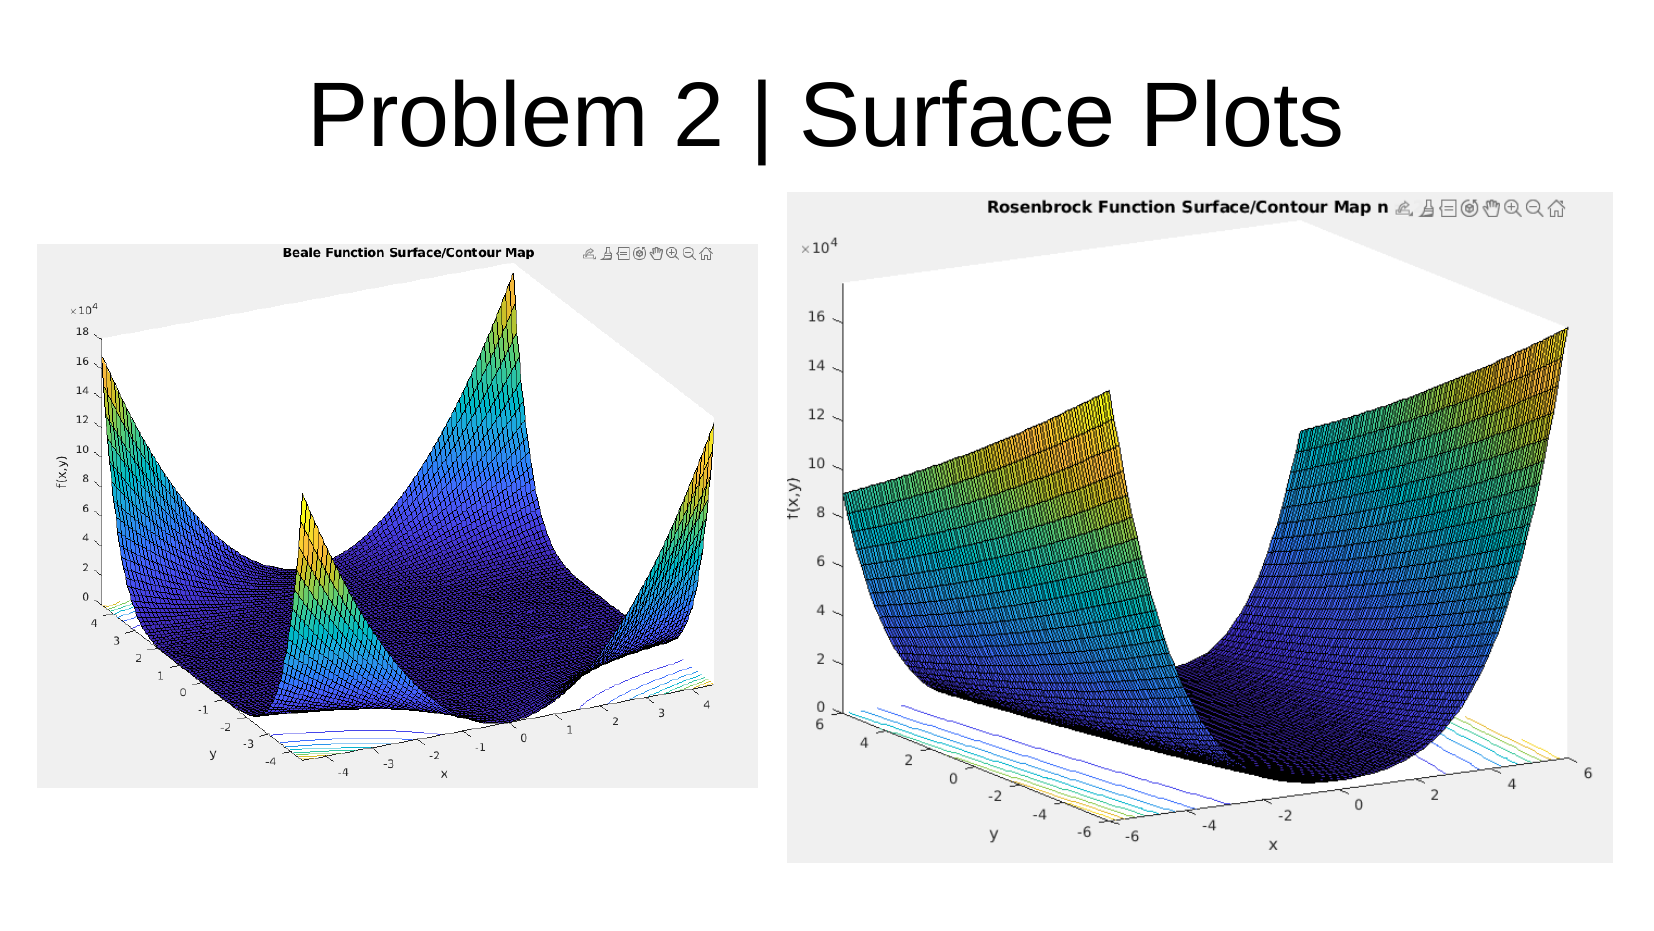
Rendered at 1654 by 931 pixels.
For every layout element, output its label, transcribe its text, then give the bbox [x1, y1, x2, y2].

title Problem 2 | Surface Plots [82, 37, 1571, 193]
picture [37, 244, 758, 788]
picture [787, 192, 1613, 863]
